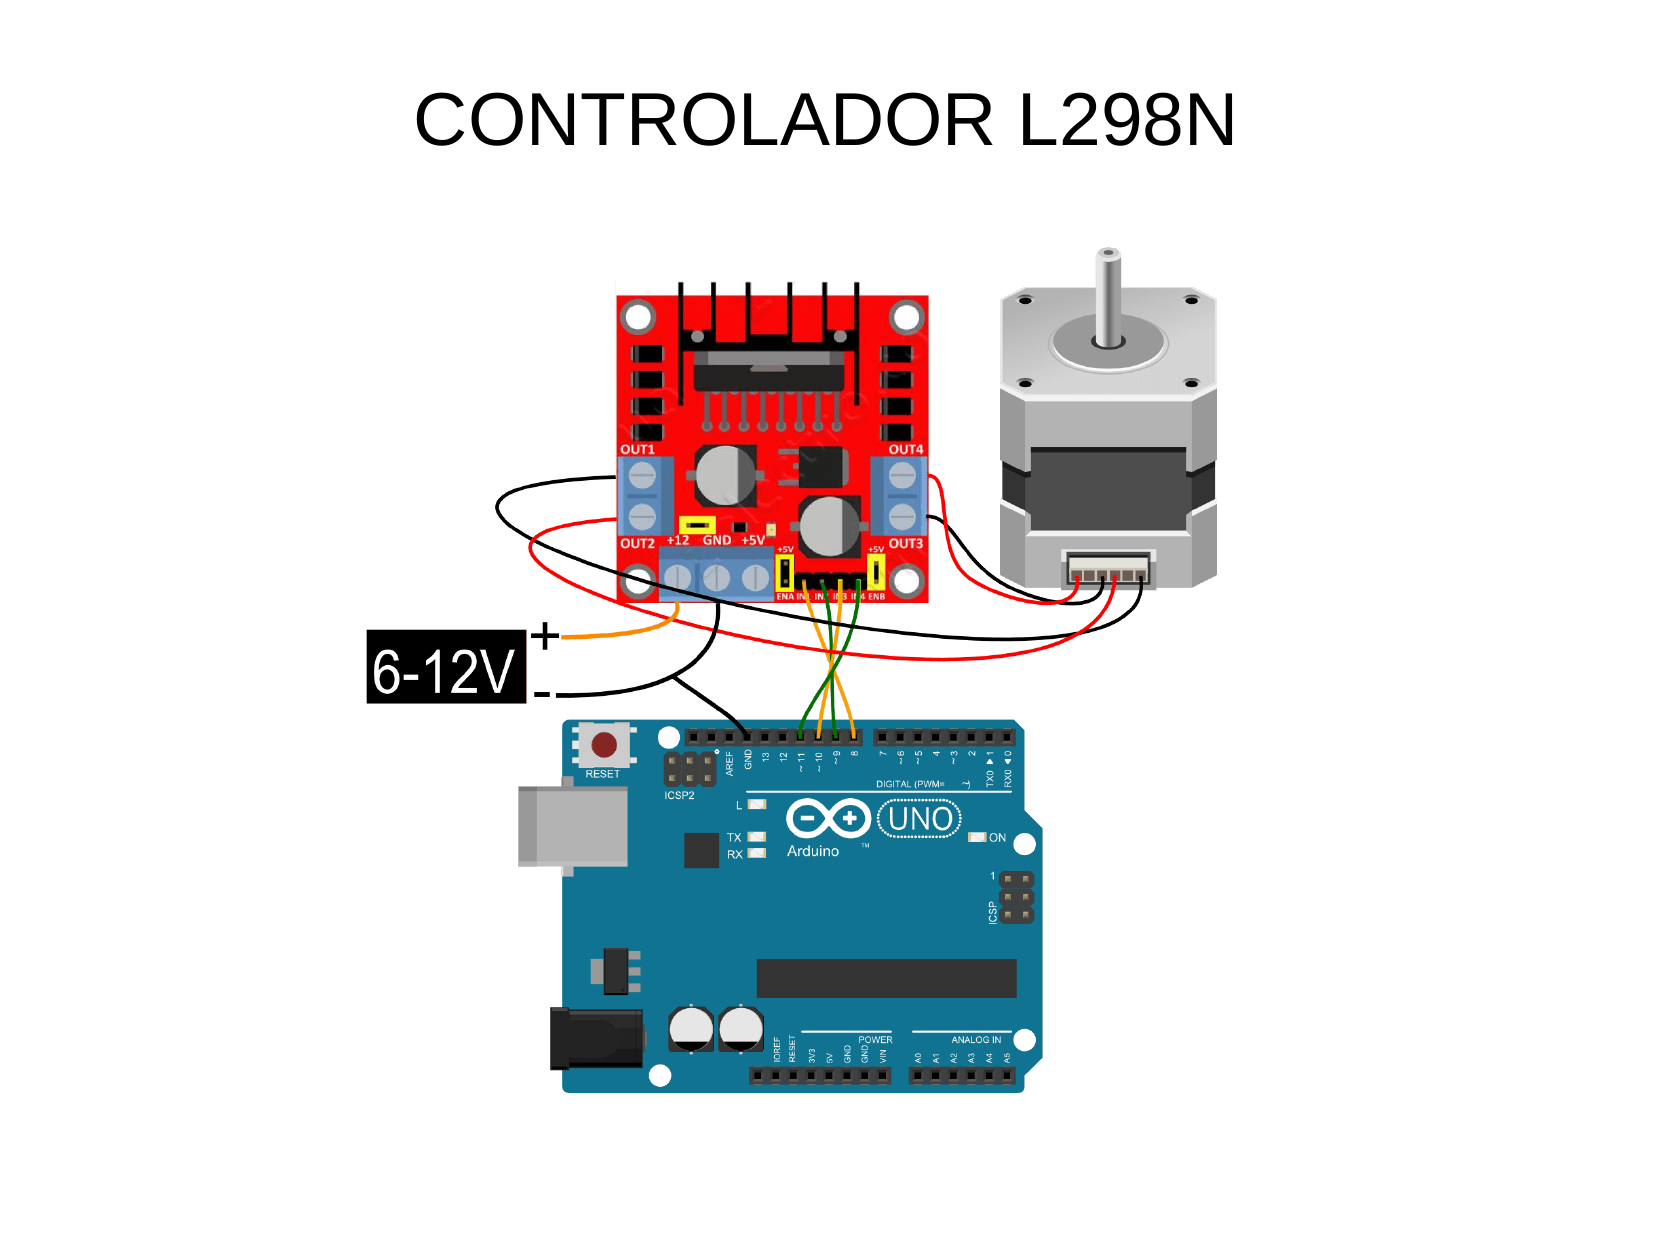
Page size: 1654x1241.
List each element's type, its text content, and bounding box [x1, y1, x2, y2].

title CONTROLADOR L298N [82, 49, 1571, 189]
picture [331, 247, 1217, 1093]
